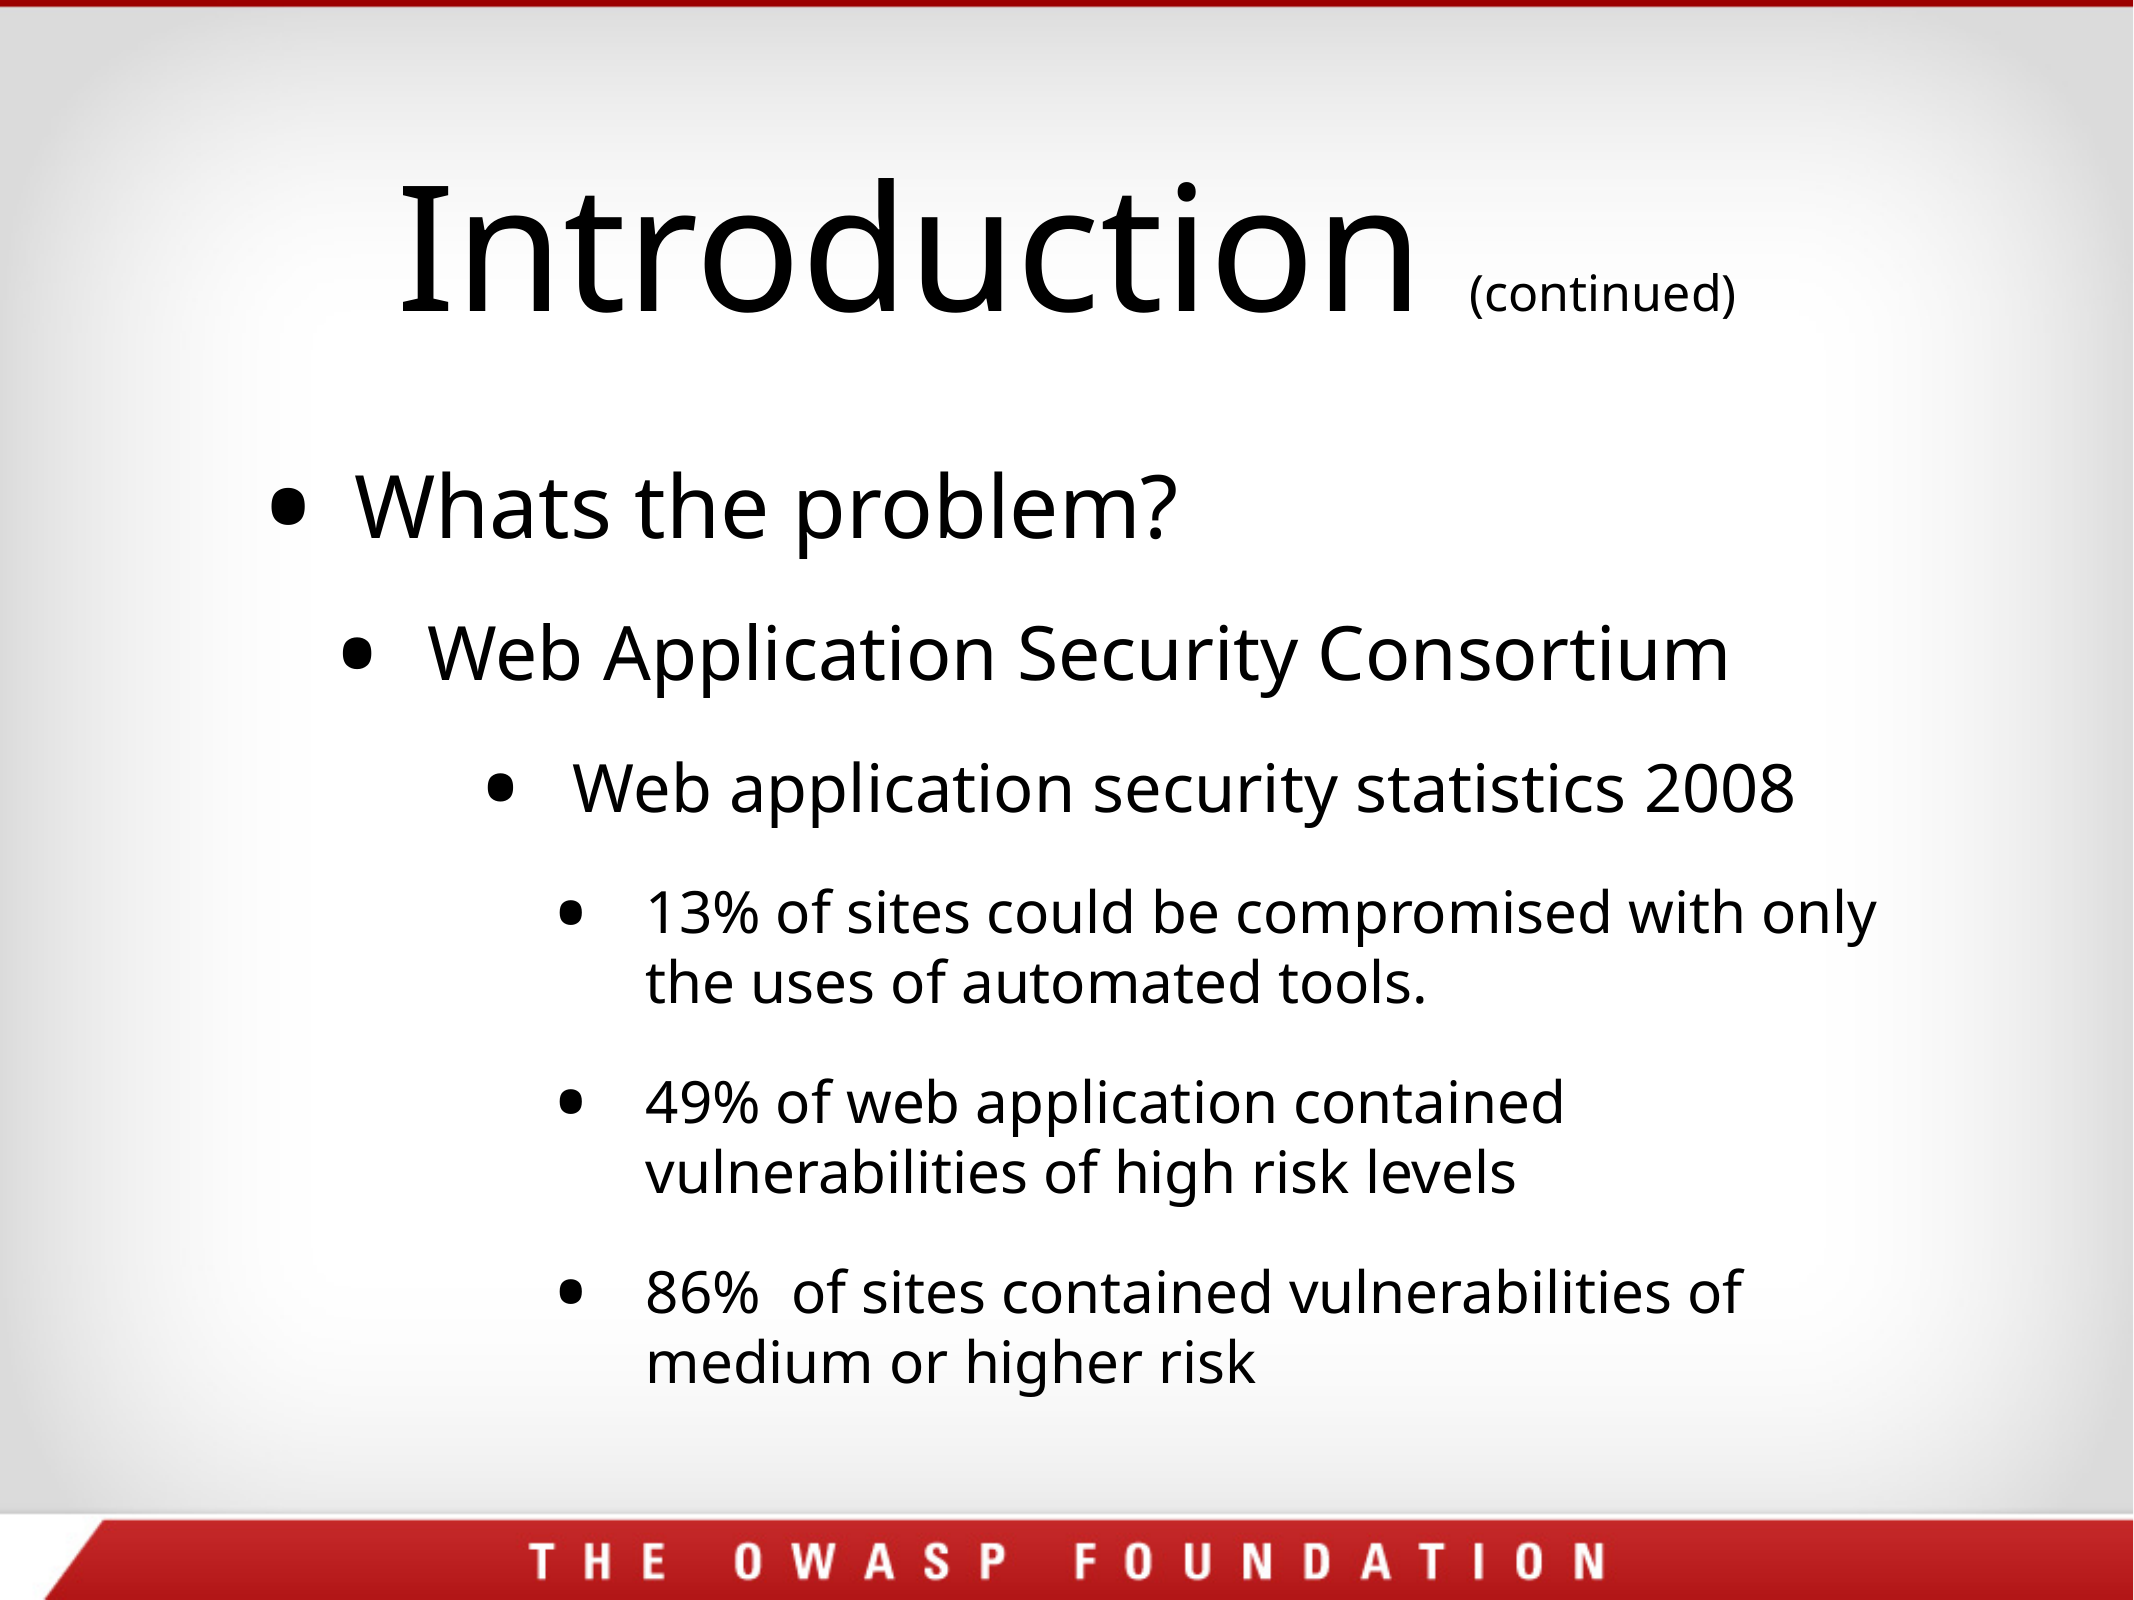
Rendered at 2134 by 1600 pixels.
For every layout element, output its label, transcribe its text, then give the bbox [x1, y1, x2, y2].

picture [0, 0, 2134, 1600]
list Whats the problem? Web Application Security Consortium Web application security statistics 2008 13% of sites could be compromised with only the uses of automated tools. 49% of web application contained vulnerabilities of high risk levels 86% of sites contained vulnerabilities of medium or higher risk [208, 454, 1925, 1392]
title Introduction (continued) [208, 22, 1925, 454]
